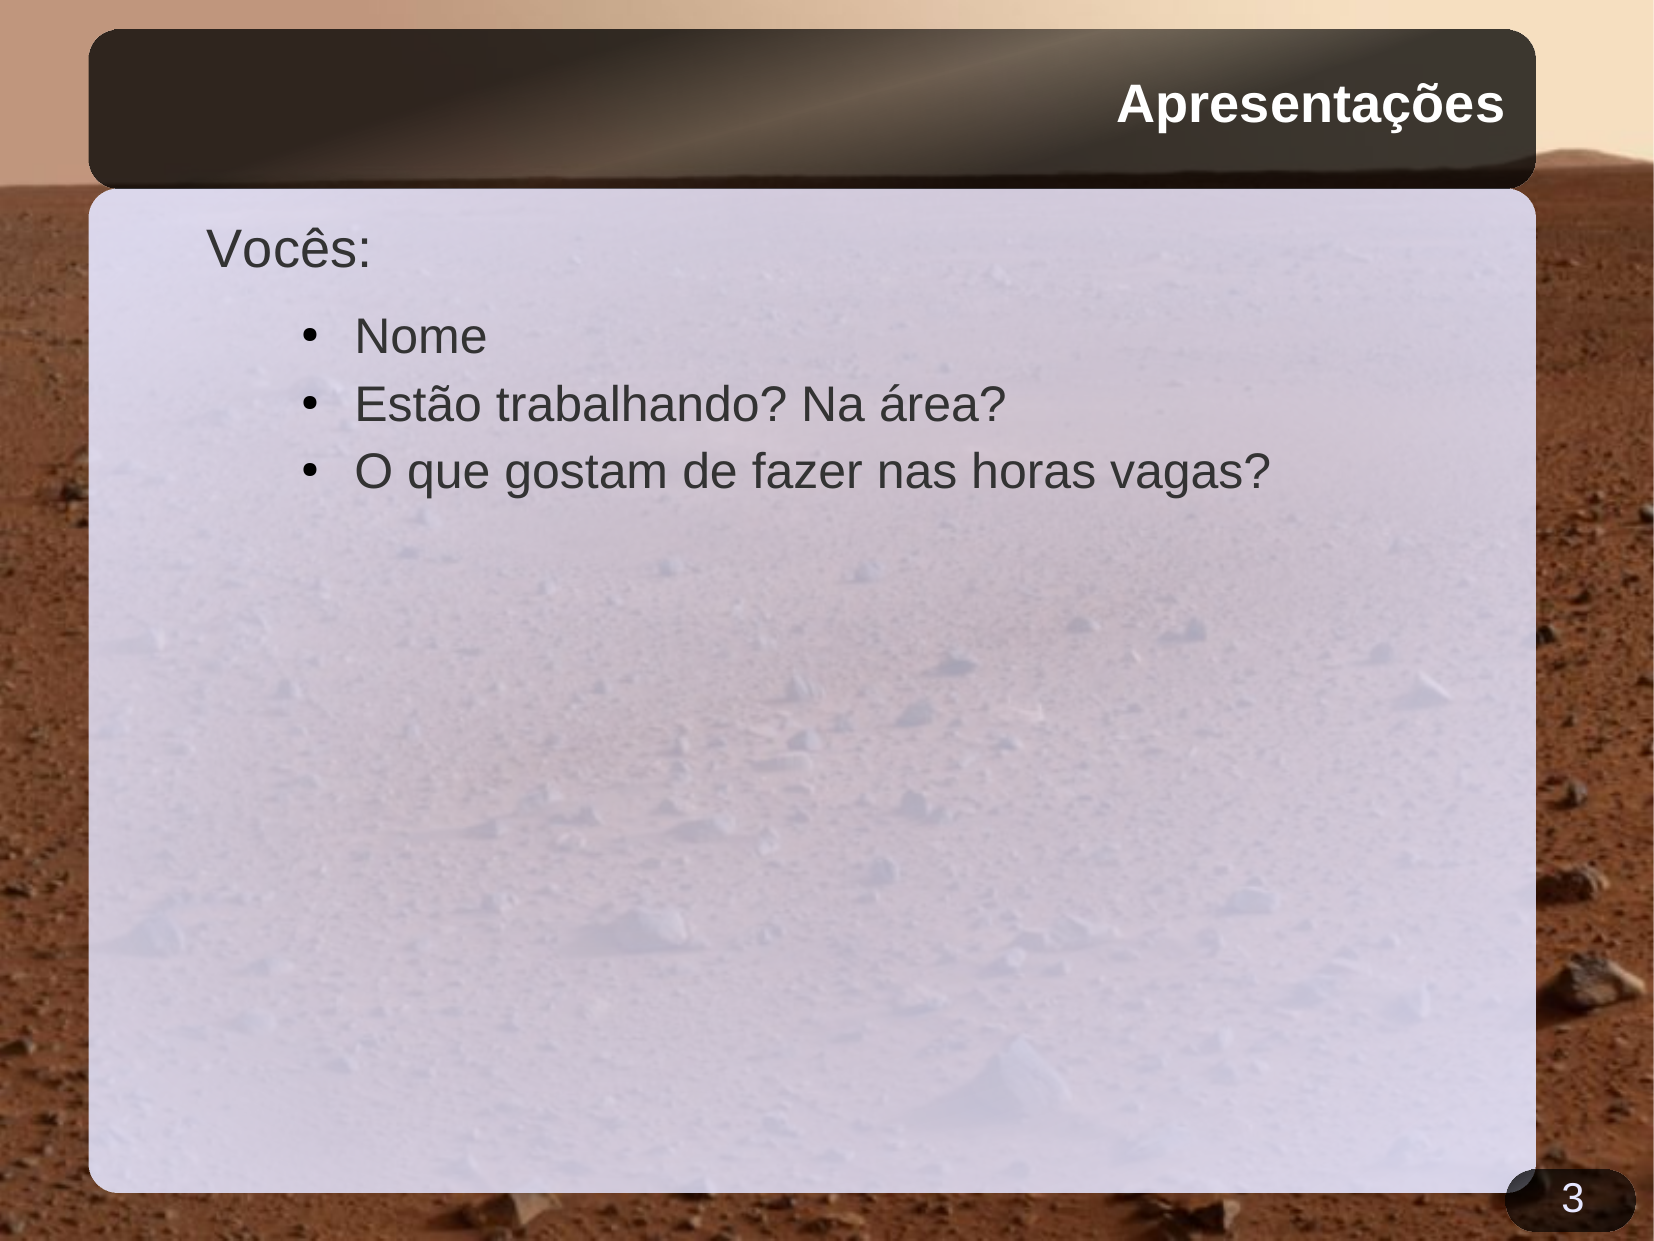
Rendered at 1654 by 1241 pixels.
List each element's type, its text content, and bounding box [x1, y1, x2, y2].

picture [0, 0, 1654, 1241]
list Vocês: Nome Estão trabalhando? Na área? O que gostam de fazer nas horas vagas? [118, 218, 1477, 1164]
title Apresentações [118, 59, 1506, 148]
